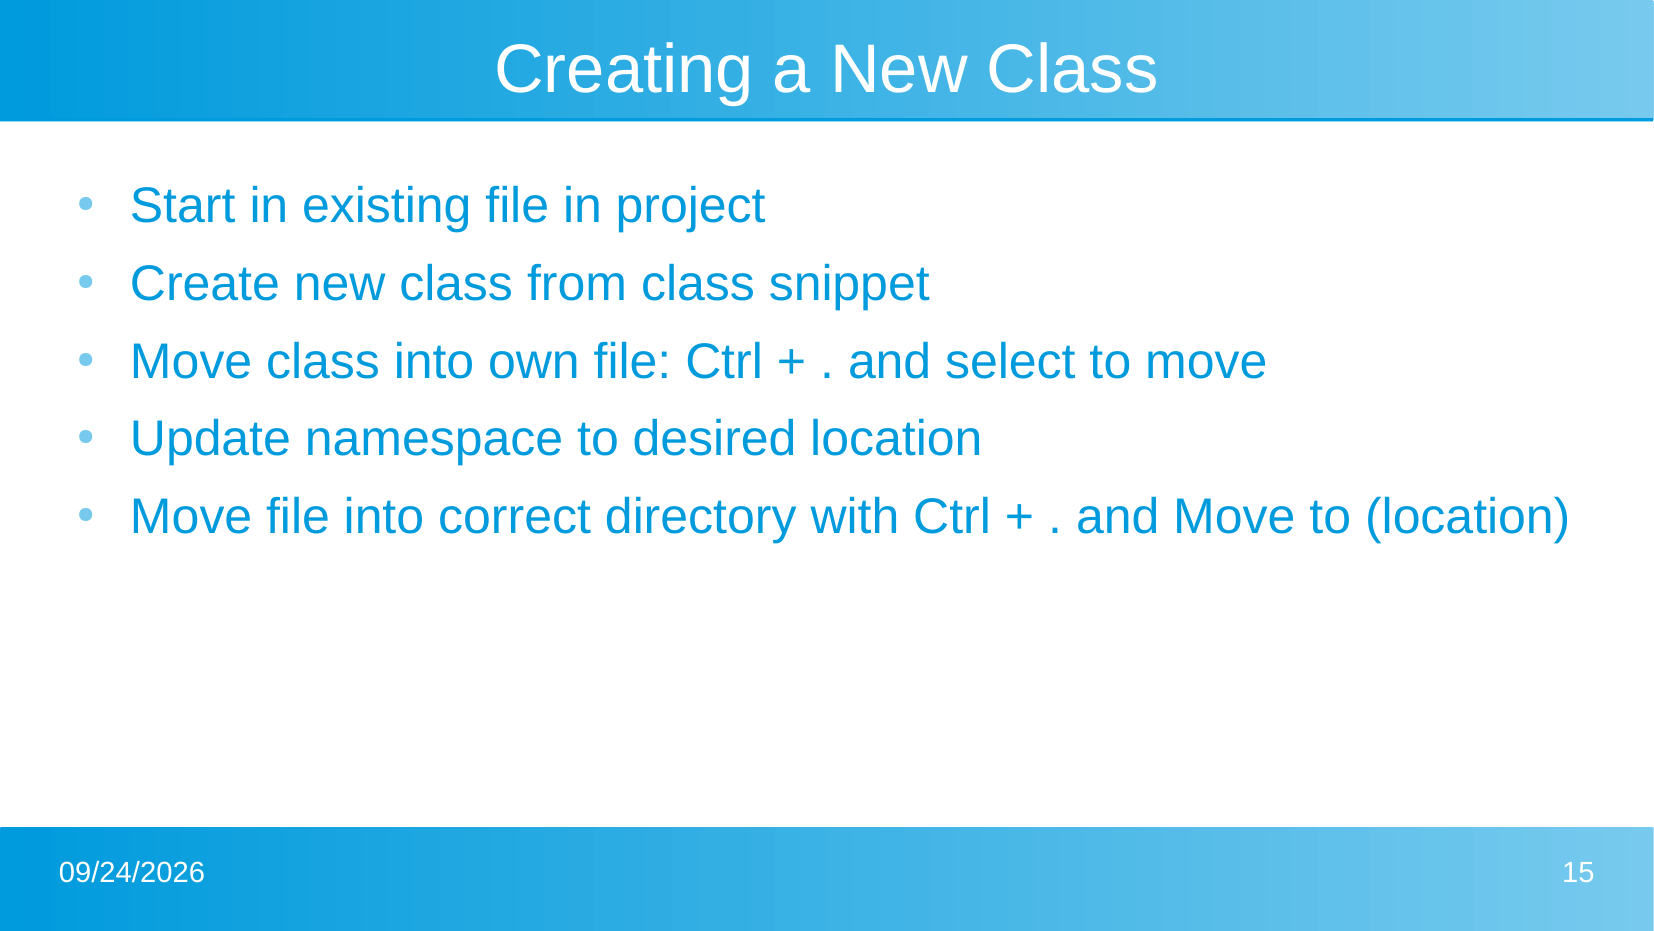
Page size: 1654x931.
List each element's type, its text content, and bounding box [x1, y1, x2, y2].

list Start in existing file in project Create new class from class snippet Move class into own file: Ctrl + . and select to move Update namespace to desired location Move file into correct directory with Ctrl + . and Move to (location) [59, 177, 1595, 768]
title Creating a New Class [59, 29, 1595, 108]
